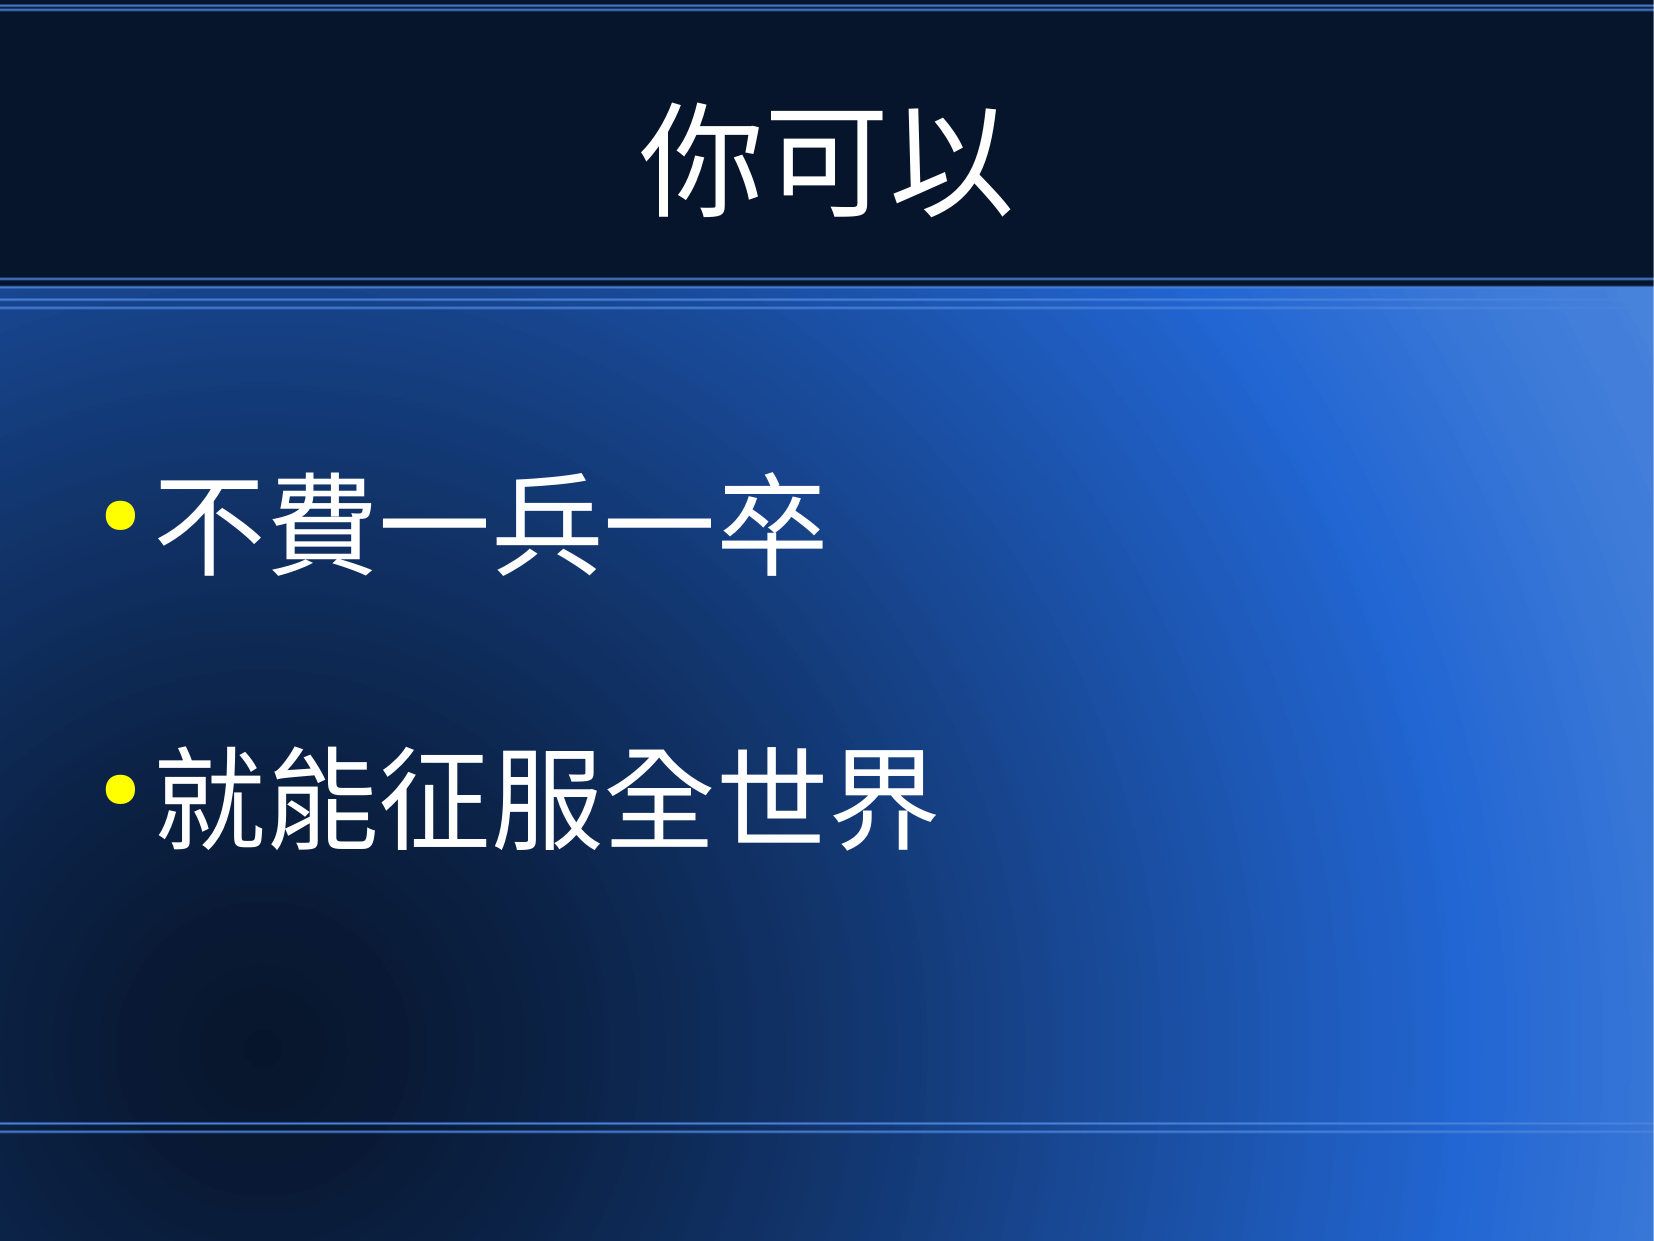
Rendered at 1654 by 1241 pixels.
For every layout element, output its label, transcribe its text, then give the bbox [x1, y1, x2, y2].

title 你可以 [82, 49, 1571, 257]
list 不費一兵一卒 就能征服全世界 [82, 355, 1571, 1241]
picture [0, 0, 1654, 1241]
